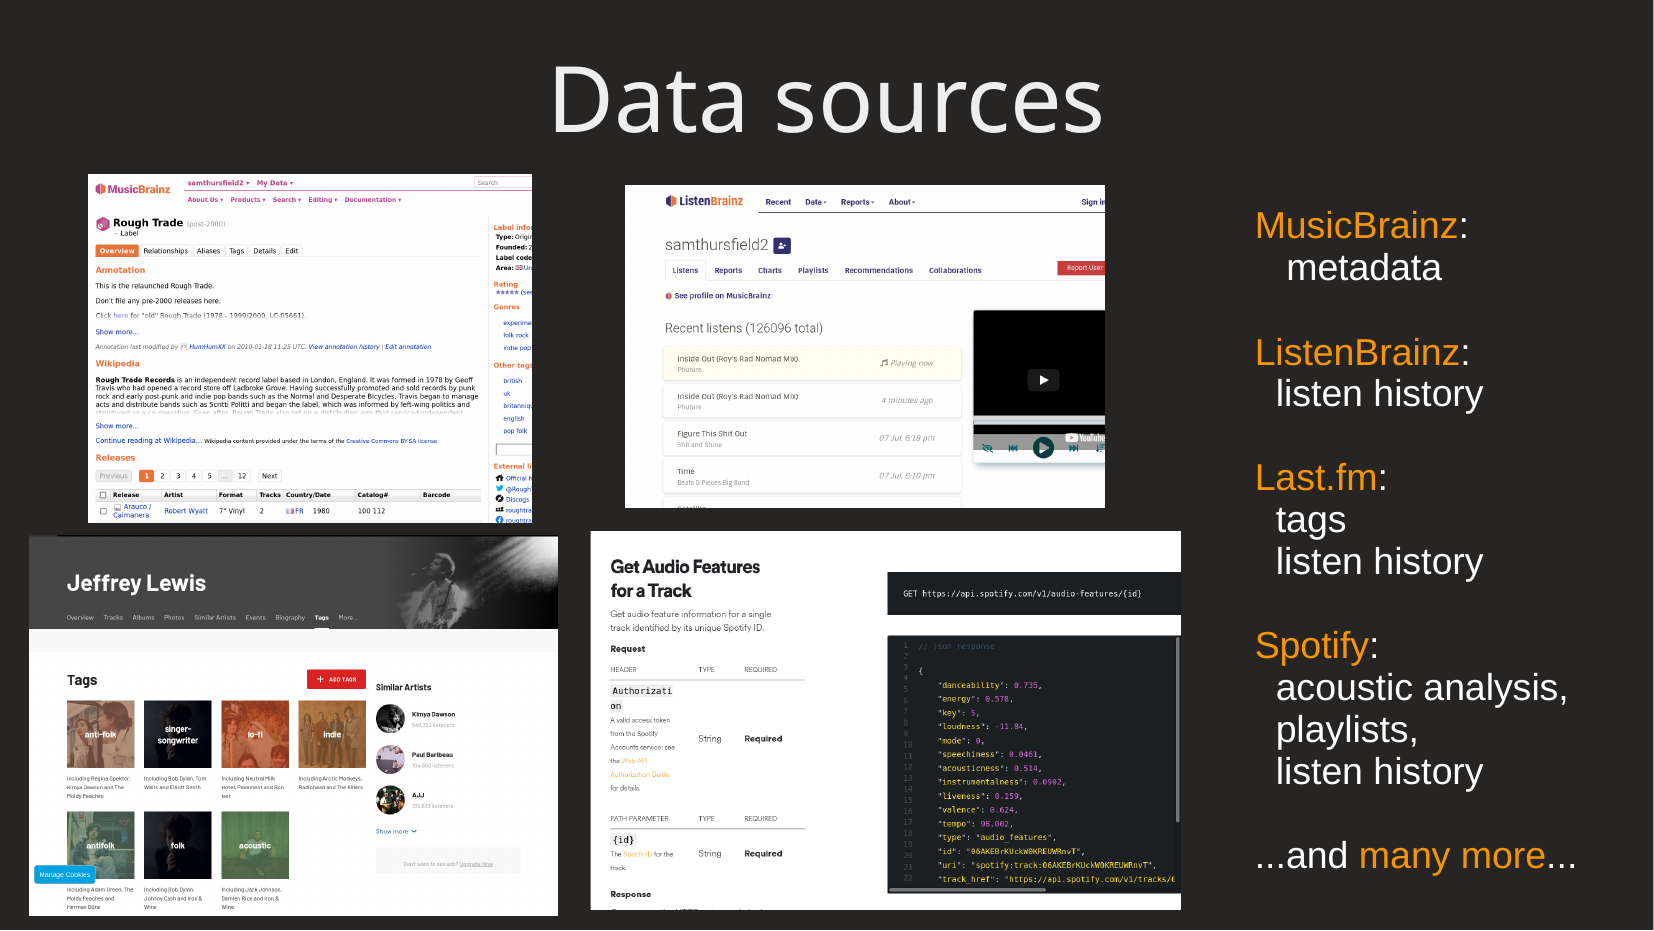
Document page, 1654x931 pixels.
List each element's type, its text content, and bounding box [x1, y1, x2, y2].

picture [625, 185, 1105, 508]
text_box MusicBrainz: metadata ListenBrainz: listen history Last.fm: tags listen history Spotify: acoustic analysis, playlists, listen history ...and many more... [1239, 197, 1593, 885]
title Data sources [82, 19, 1571, 175]
picture [29, 535, 558, 916]
picture [590, 531, 1181, 910]
picture [88, 175, 532, 523]
